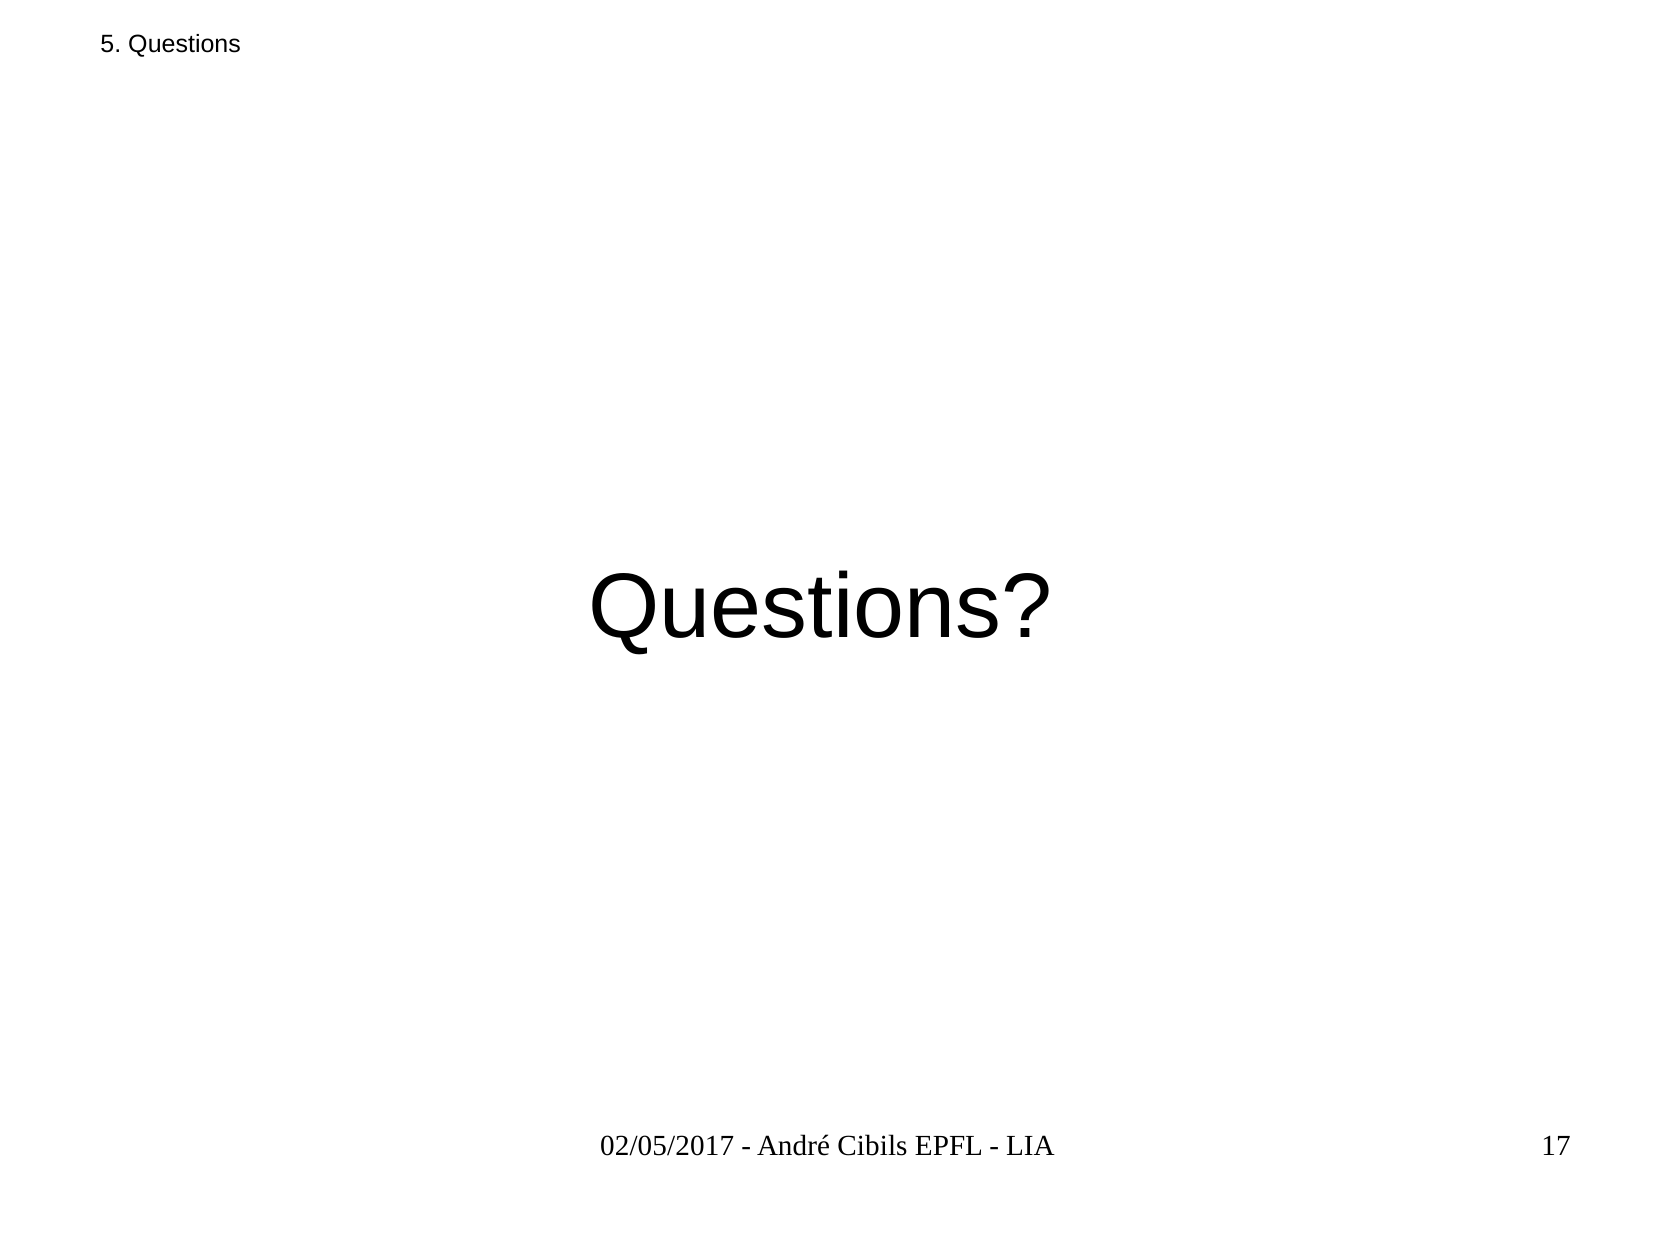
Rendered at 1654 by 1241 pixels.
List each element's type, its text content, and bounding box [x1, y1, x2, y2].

list 5. Questions [29, 29, 945, 58]
title Questions? [76, 501, 1565, 710]
